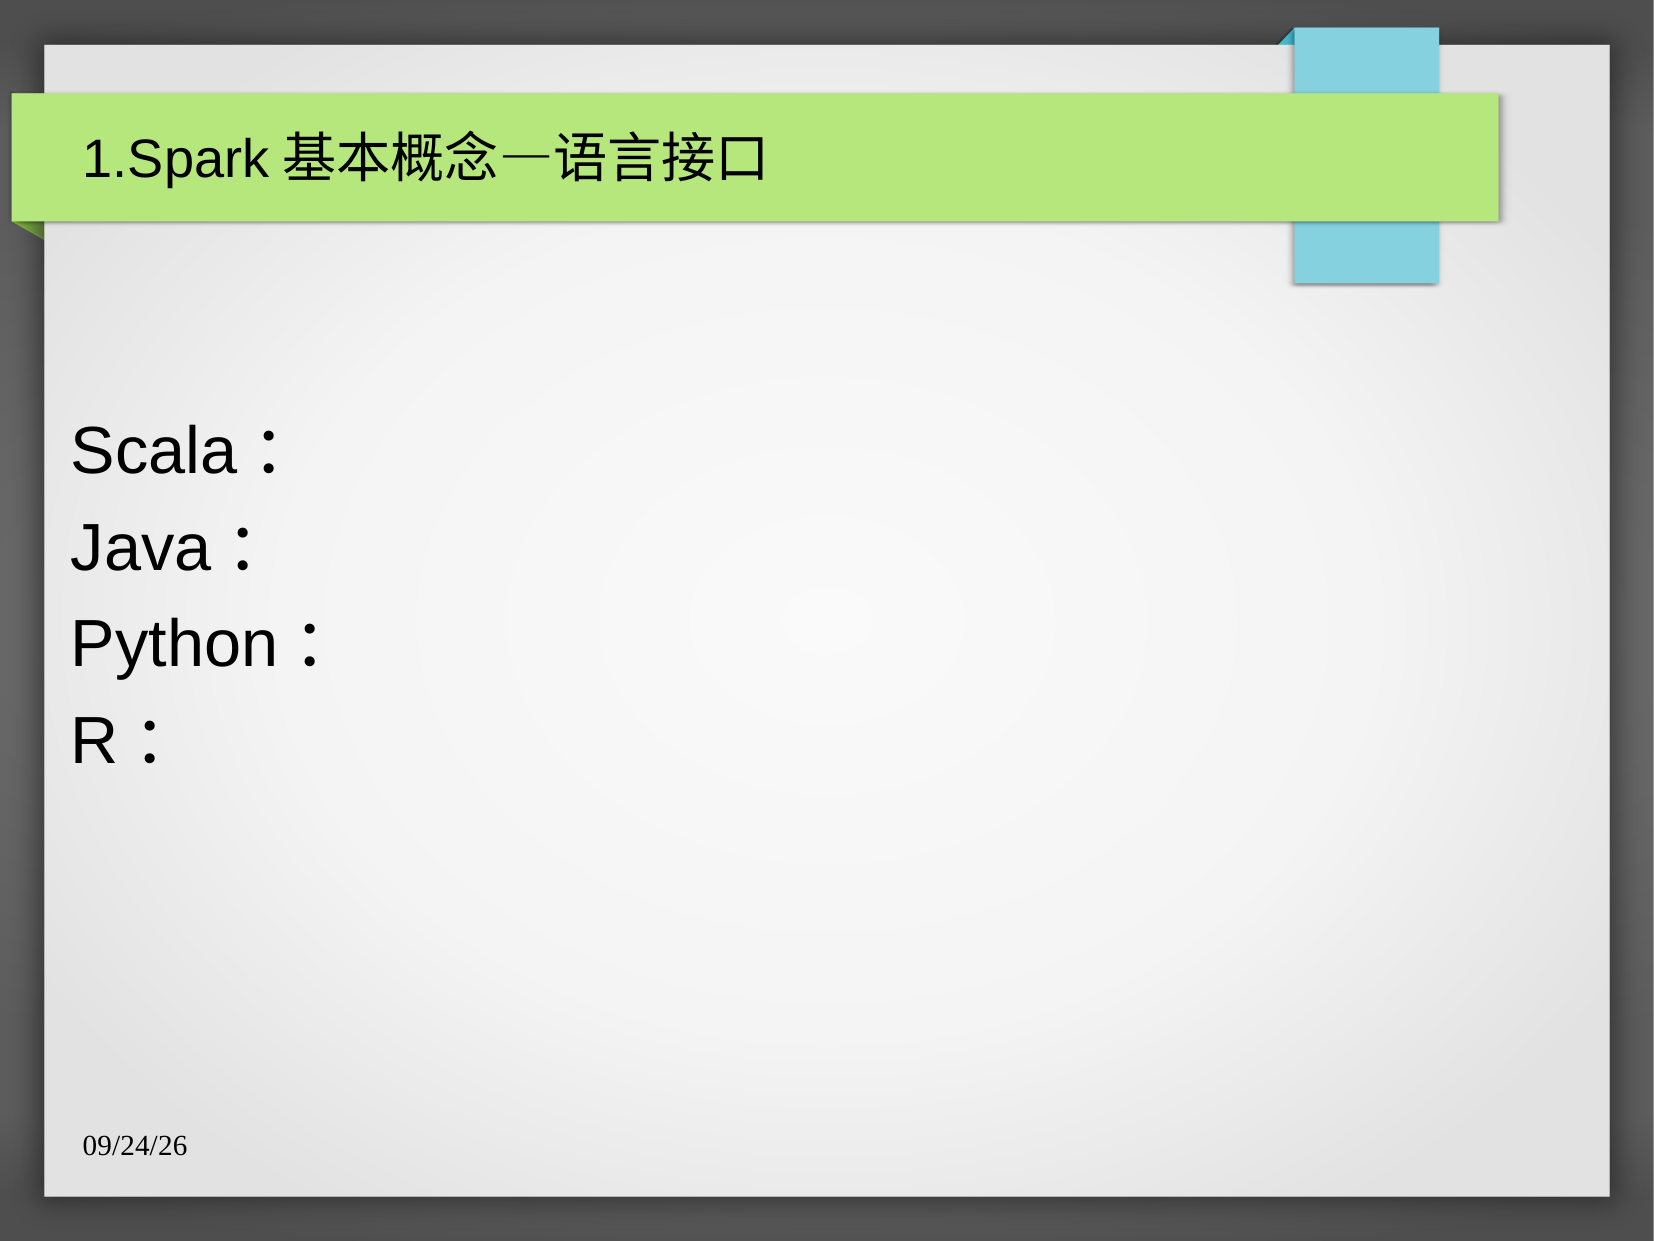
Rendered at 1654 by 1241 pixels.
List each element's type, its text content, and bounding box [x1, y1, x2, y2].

title 1.Spark基本概念—语言接口 [82, 94, 1264, 213]
picture [0, 0, 1654, 1241]
subtitle Scala： Java： Python： R： [70, 272, 1560, 981]
